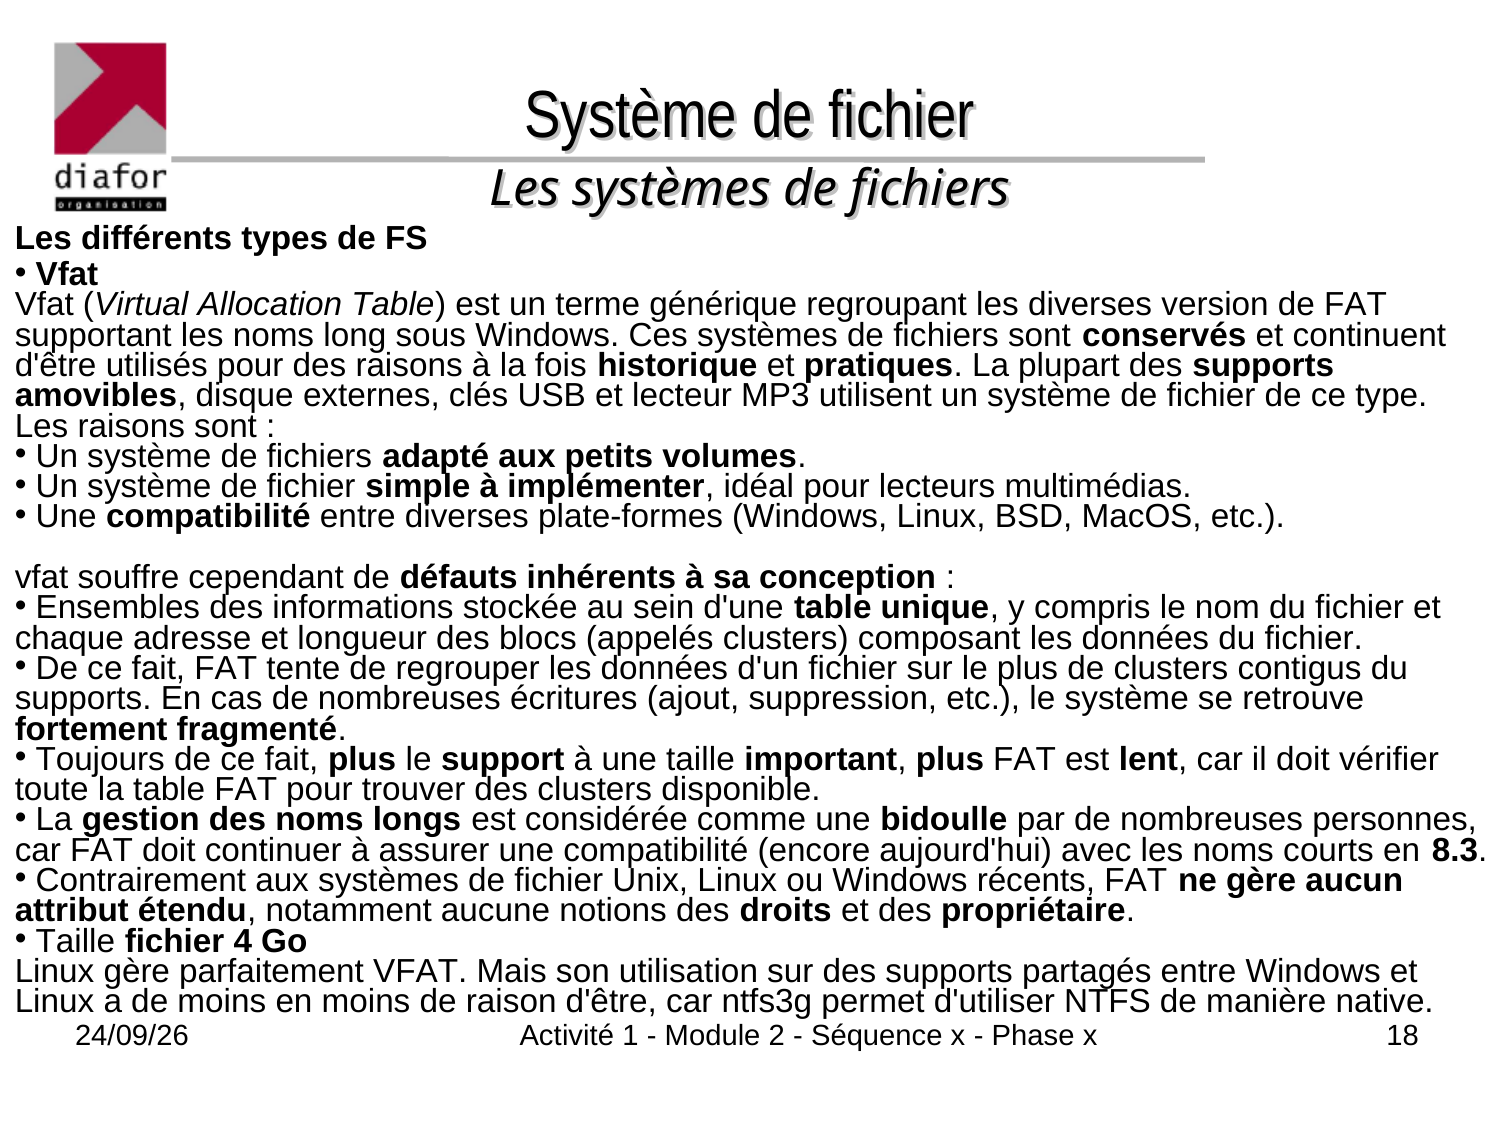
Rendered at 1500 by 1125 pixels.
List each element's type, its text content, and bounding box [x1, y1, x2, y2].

text_box Les différents types de FS [0, 218, 444, 253]
title Système de fichier Les systèmes de fichiers [75, 45, 1426, 250]
picture [53, 42, 168, 213]
text_box Vfat Vfat (Virtual Allocation Table) est un terme générique regroupant les diverses version de FAT supportant les noms long sous Windows. Ces systèmes de fichiers sont conservés et continuent d'être utilisés pour des raisons à la fois historique et pratiques. La plupart des supports amovibles, disque externes, clés USB et lecteur MP3 utilisent un système de fichier de ce type. Les raisons sont : Un système de fichiers adapté aux petits volumes. Un système de fichier simple à implémenter, idéal pour lecteurs multimédias. Une compatibilité entre diverses plate-formes (Windows, Linux, BSD, MacOS, etc.). vfat souffre cependant de défauts inhérents à sa conception : Ensembles des informations stockée au sein d'une table unique, y compris le nom du fichier et chaque adresse et longueur des blocs (appelés clusters) composant les données du fichier. De ce fait, FAT tente de regrouper les données d'un fichier sur le plus de clusters contigus du supports. En cas de nombreuses écritures (ajout, suppression, etc.), le système se retrouve fortement fragmenté. Toujours de ce fait, plus le support à une taille important, plus FAT est lent, car il doit vérifier toute la table FAT pour trouver des clusters disponible. La gestion des noms longs est considérée comme une bidoulle par de nombreuses personnes, car FAT doit continuer à assurer une compatibilité (encore aujourd'hui) avec les noms courts en 8.3. Contrairement aux systèmes de fichier Unix, Linux ou Windows récents, FAT ne gère aucun attribut étendu, notamment aucune notions des droits et des propriétaire. Taille fichier 4 Go Linux gère parfaitement VFAT. Mais son utilisation sur des supports partagés entre Windows et Linux a de moins en moins de raison d'être, car ntfs3g permet d'utiliser NTFS de manière native. [0, 253, 1500, 1057]
